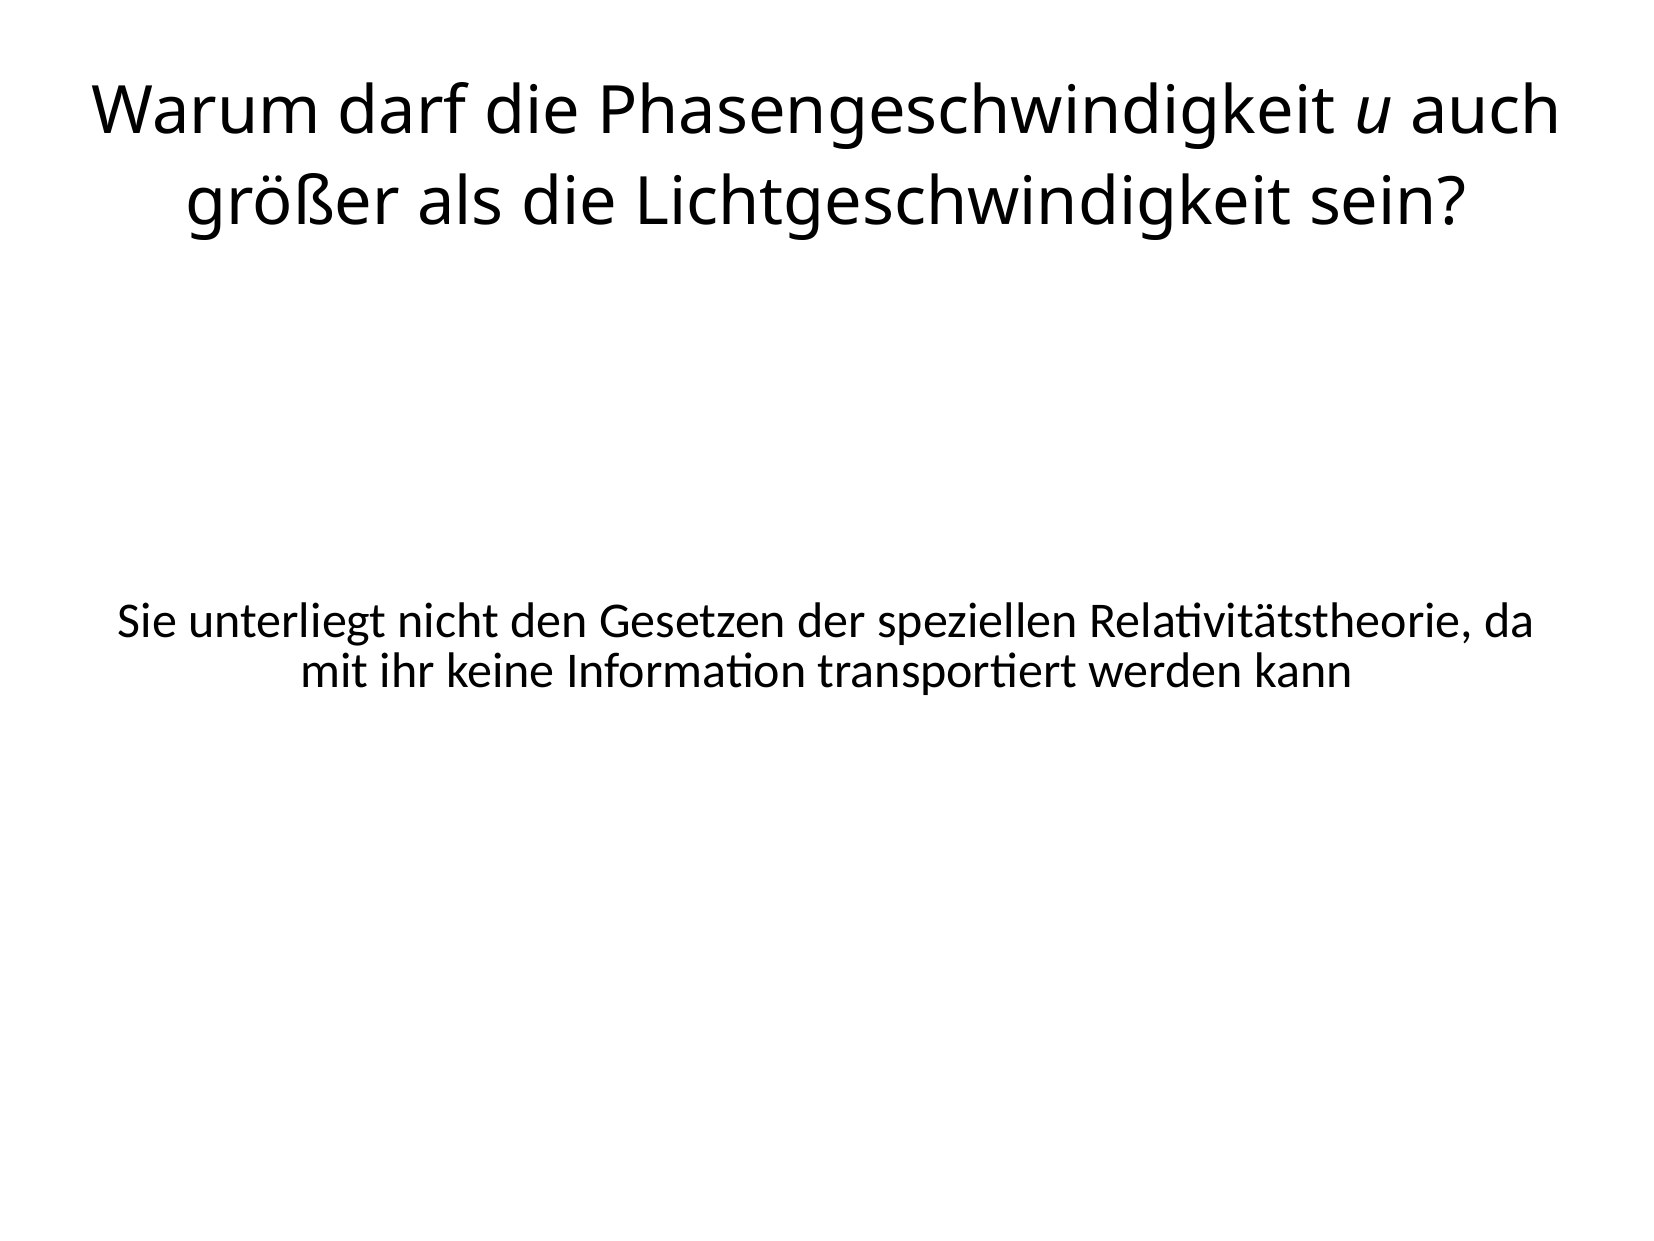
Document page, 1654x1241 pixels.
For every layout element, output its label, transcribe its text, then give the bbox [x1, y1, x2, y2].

title Warum darf die Phasengeschwindigkeit u auch größer als die Lichtgeschwindigkeit sein? [82, 49, 1571, 257]
subtitle Sie unterliegt nicht den Gesetzen der speziellen Relativitätstheorie, da mit ihr keine Information transportiert werden kann [82, 290, 1571, 1010]
